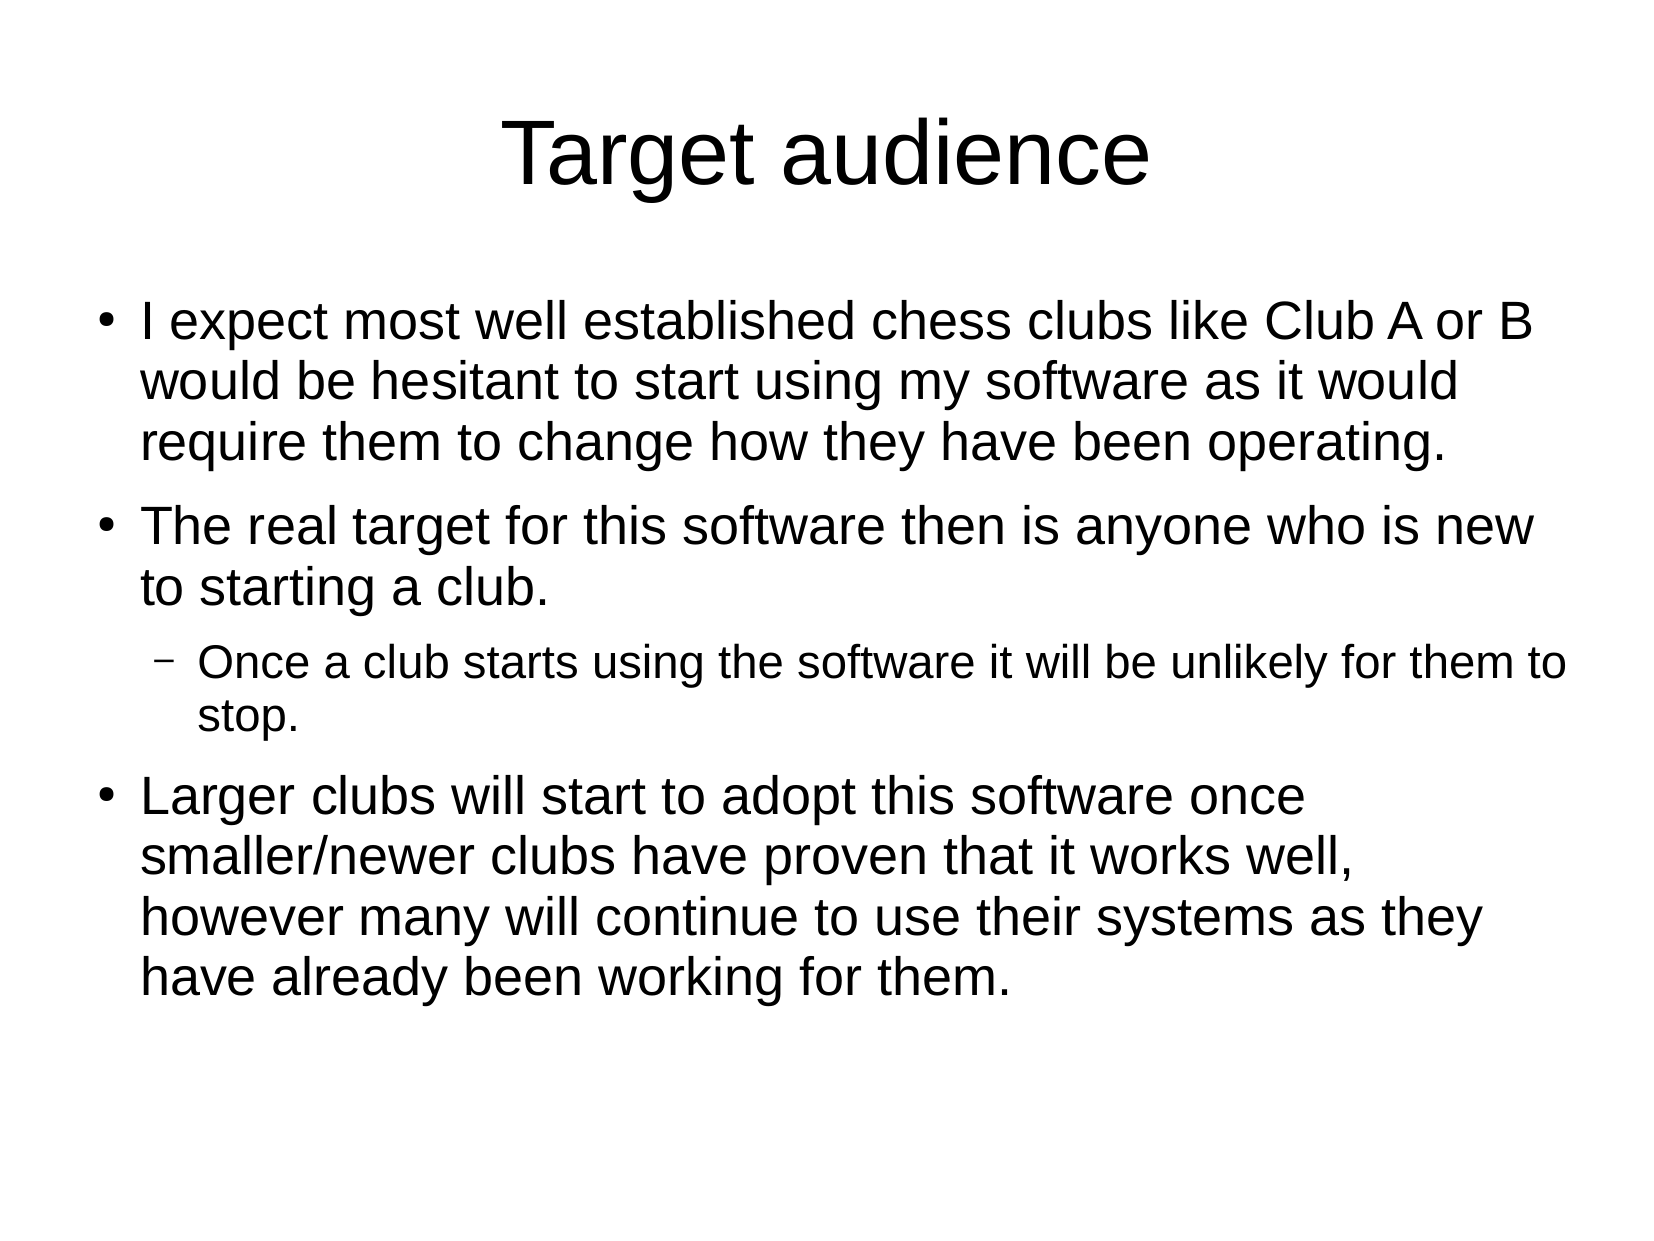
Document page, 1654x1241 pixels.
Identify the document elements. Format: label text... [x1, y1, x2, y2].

list I expect most well established chess clubs like Club A or B would be hesitant to start using my software as it would require them to change how they have been operating. The real target for this software then is anyone who is new to starting a club. Once a club starts using the software it will be unlikely for them to stop. Larger clubs will start to adopt this software once smaller/newer clubs have proven that it works well, however many will continue to use their systems as they have already been working for them. [82, 290, 1571, 1010]
title Target audience [82, 49, 1571, 257]
